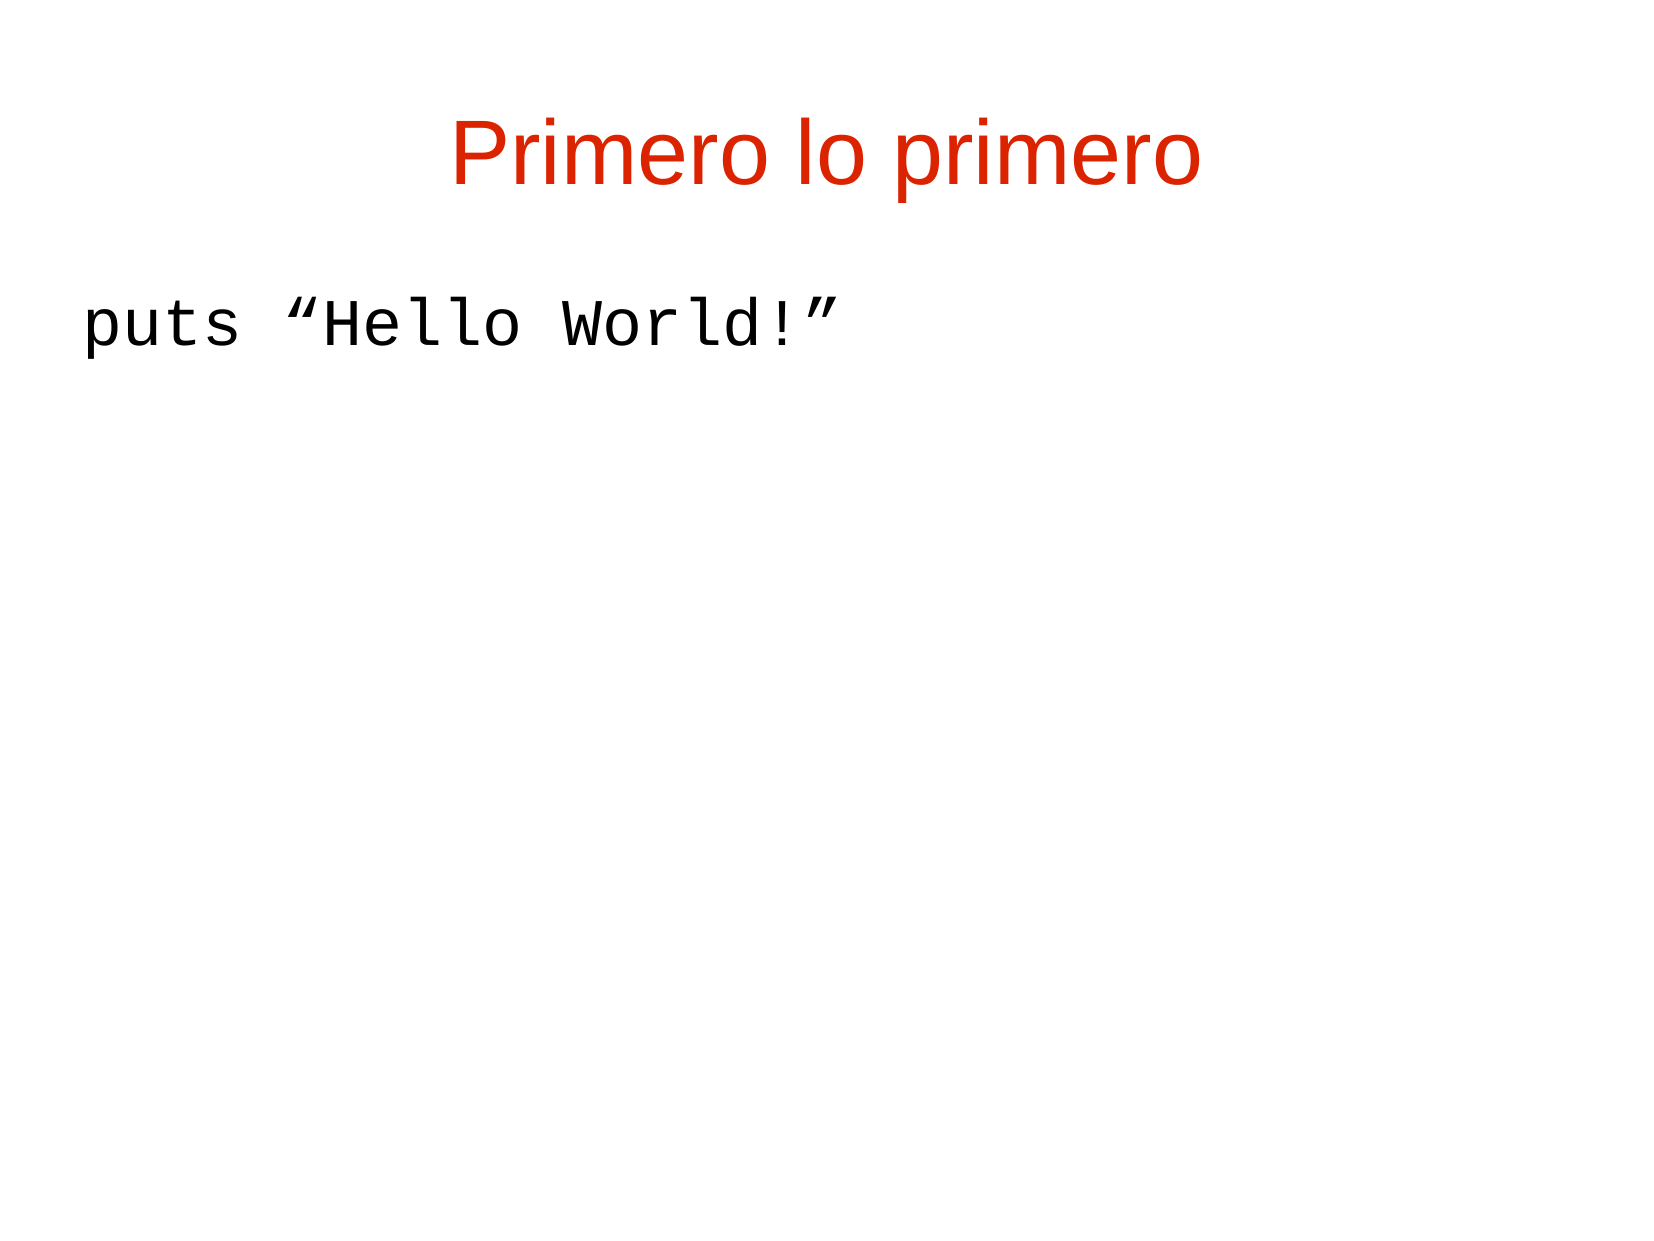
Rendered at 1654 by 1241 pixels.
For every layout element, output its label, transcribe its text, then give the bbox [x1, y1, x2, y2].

title Primero lo primero [82, 49, 1571, 257]
list puts “Hello World!” [82, 290, 1571, 1109]
